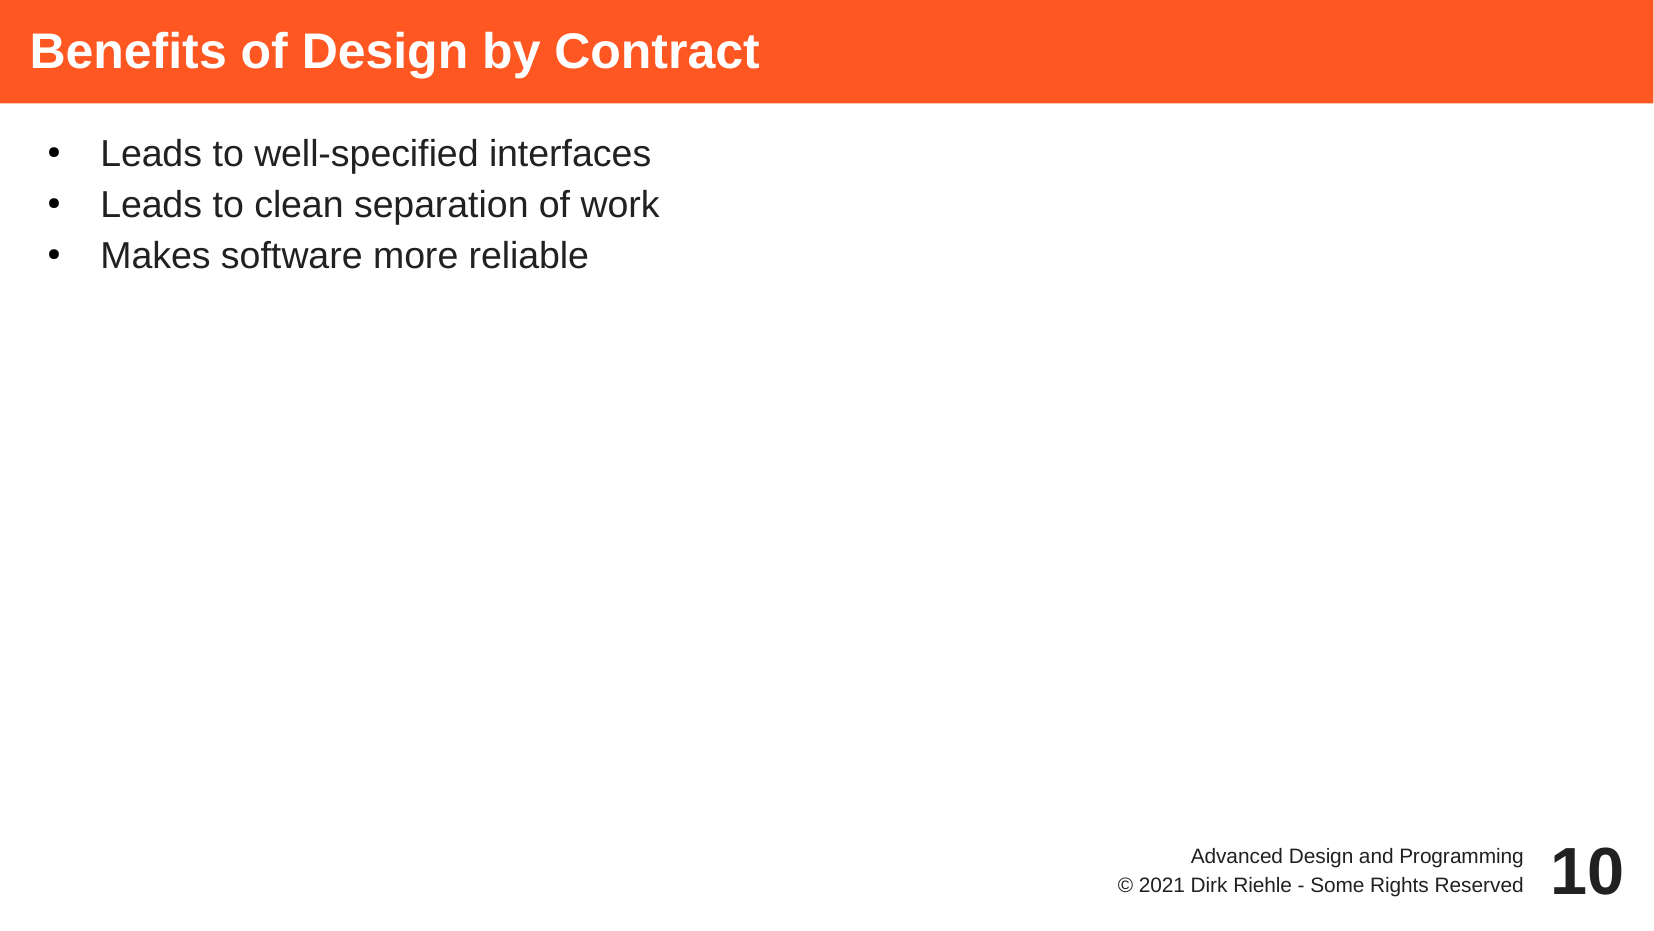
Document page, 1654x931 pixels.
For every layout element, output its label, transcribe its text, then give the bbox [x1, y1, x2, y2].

title Benefits of Design by Contract [0, 0, 1654, 104]
list Leads to well-specified interfaces Leads to clean separation of work Makes software more reliable [29, 132, 1625, 813]
